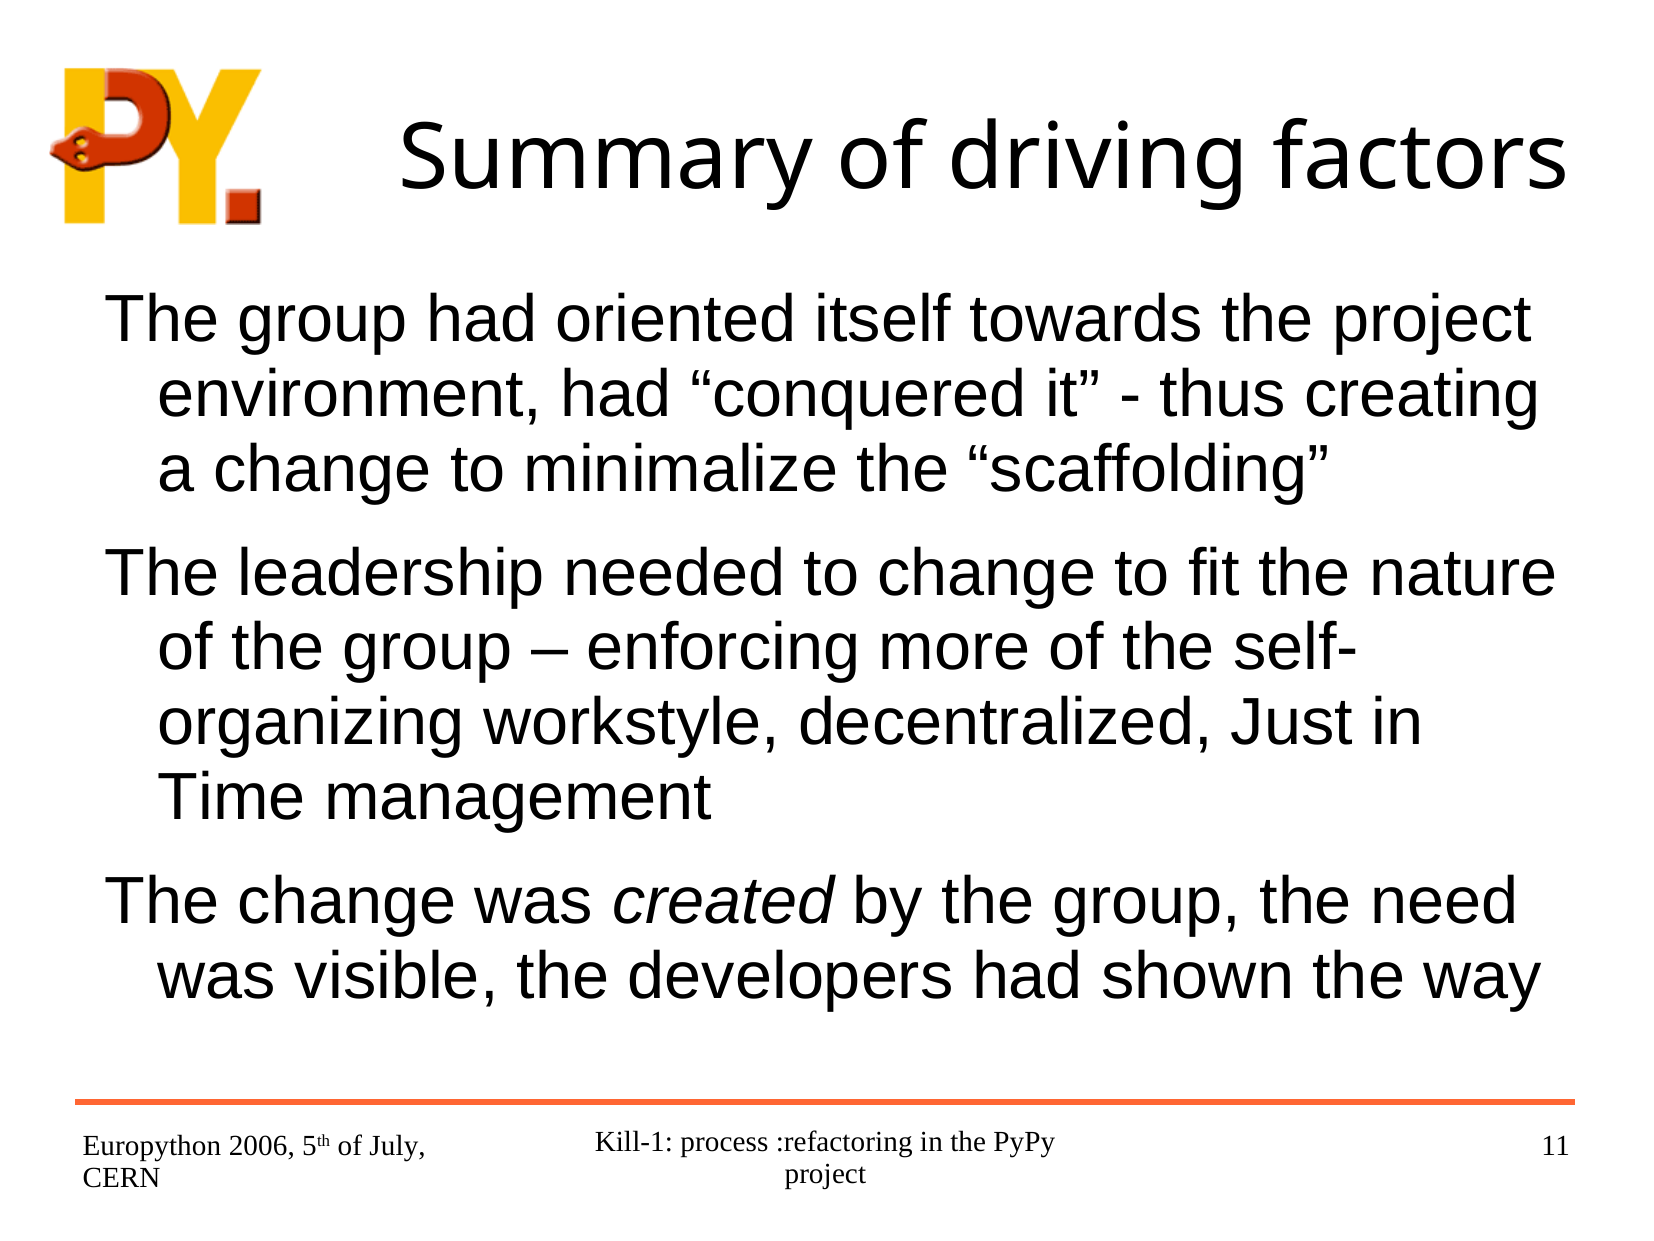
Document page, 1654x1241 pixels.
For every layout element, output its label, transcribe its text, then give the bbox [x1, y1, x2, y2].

picture [49, 67, 263, 225]
list The group had oriented itself towards the project environment, had “conquered it” - thus creating a change to minimalize the “scaffolding” The leadership needed to change to fit the nature of the group – enforcing more of the self-organizing workstyle, decentralized, Just in Time management The change was created by the group, the need was visible, the developers had shown the way [86, 280, 1576, 1088]
title Summary of driving factors [337, 49, 1571, 257]
